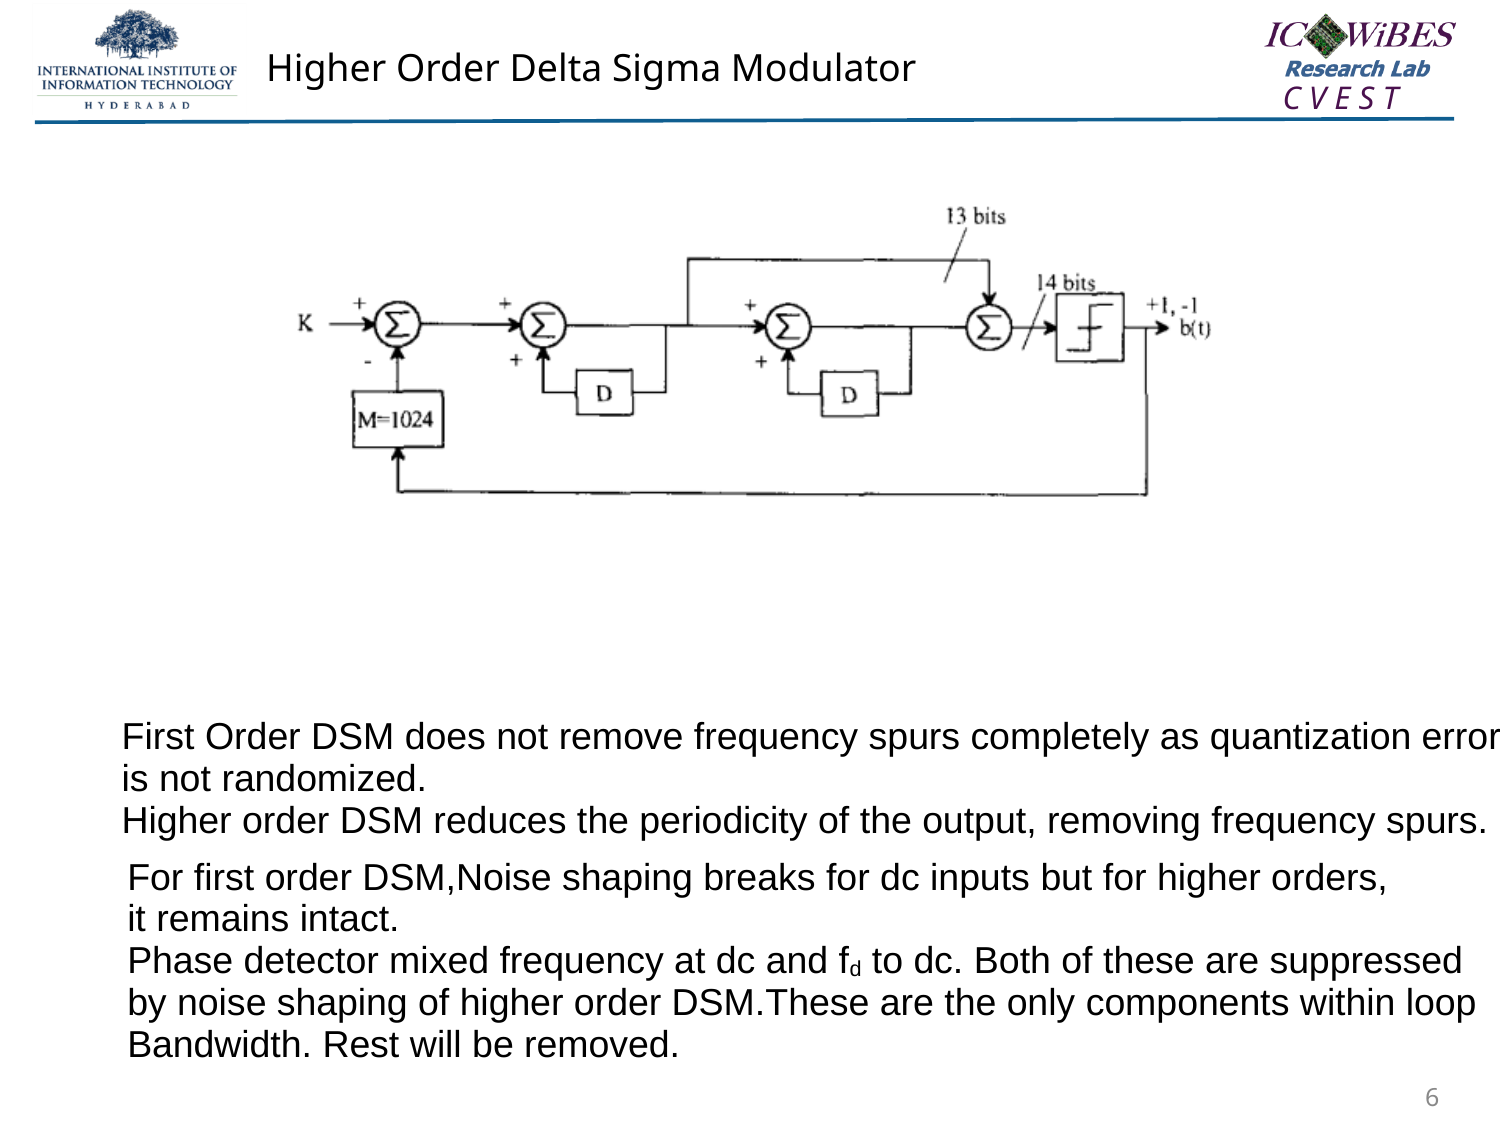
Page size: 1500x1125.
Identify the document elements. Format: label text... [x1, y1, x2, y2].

picture [1261, 12, 1458, 82]
text_box For first order DSM,Noise shaping breaks for dc inputs but for higher orders, it remains intact. Phase detector mixed frequency at dc and fd to dc. Both of these are suppressed by noise shaping of higher order DSM.These are the only components within loop Bandwidth. Rest will be removed. [112, 848, 1500, 1074]
slide_number <number> [1329, 1074, 1455, 1123]
picture [279, 204, 1222, 526]
picture [31, 2, 247, 115]
text_box First Order DSM does not remove frequency spurs completely as quantization error is not randomized. Higher order DSM reduces the periodicity of the output, removing frequency spurs. [106, 707, 1500, 849]
title Higher Order Delta Sigma Modulator [251, 23, 1195, 110]
